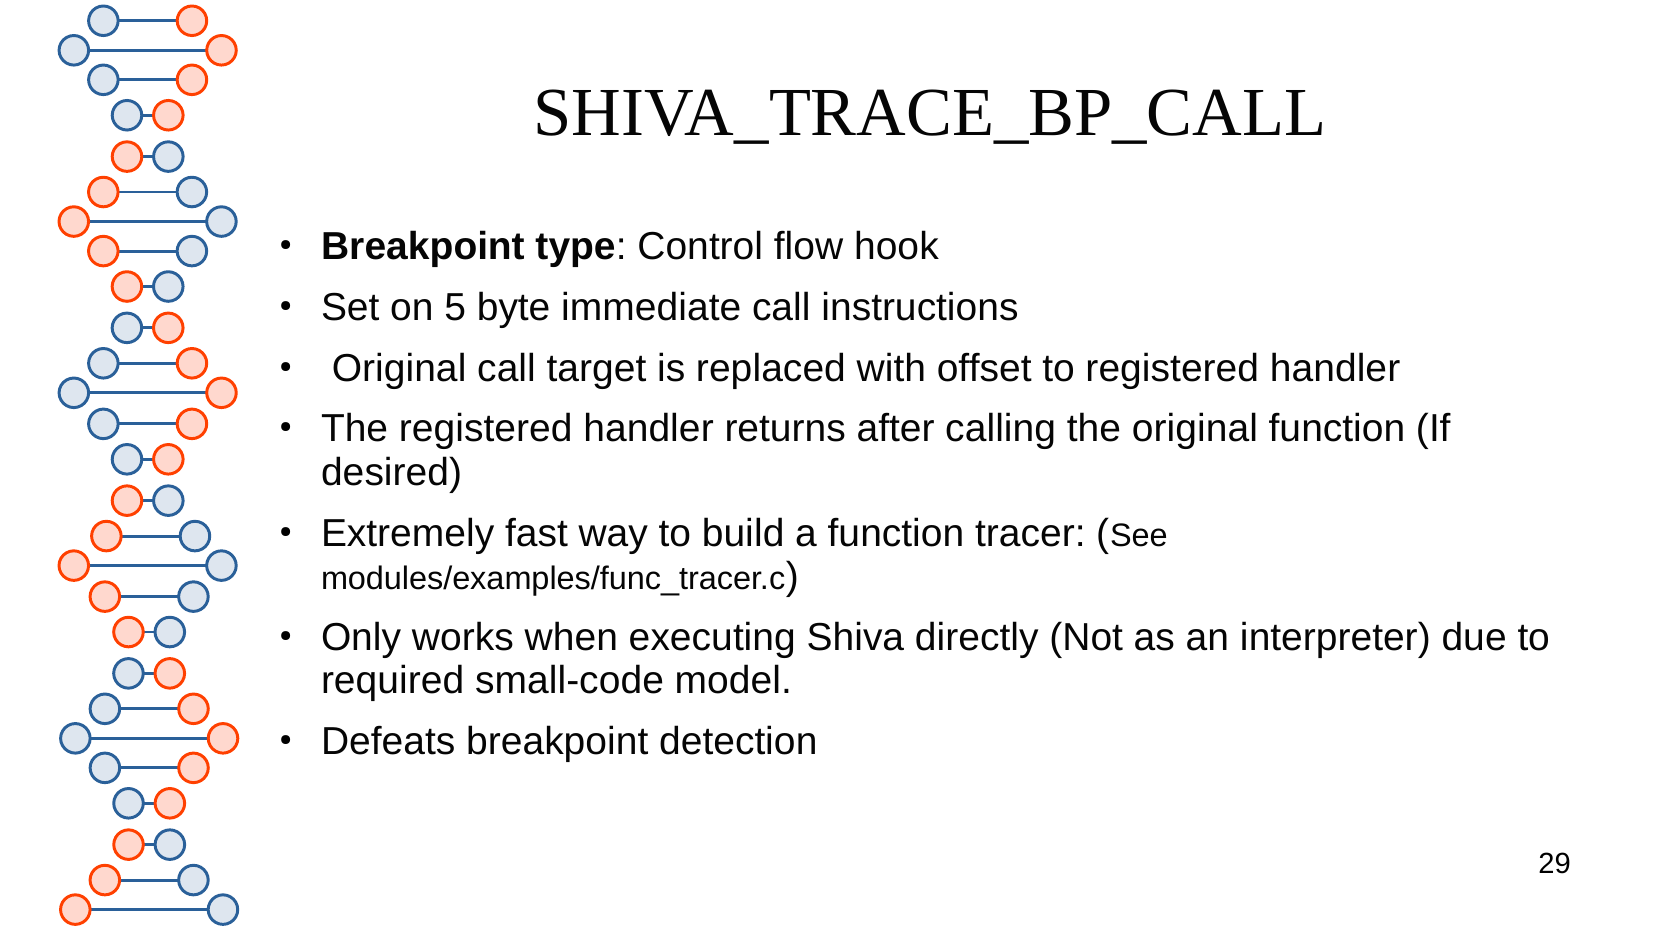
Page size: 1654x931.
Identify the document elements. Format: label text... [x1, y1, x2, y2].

title SHIVA_TRACE_BP_CALL [265, 35, 1595, 189]
list Breakpoint type: Control flow hook Set on 5 byte immediate call instructions Original call target is replaced with offset to registered handler The registered handler returns after calling the original function (If desired) Extremely fast way to build a function tracer: (See modules/examples/func_tracer.c) Only works when executing Shiva directly (Not as an interpreter) due to required small-code model. Defeats breakpoint detection [265, 224, 1595, 764]
